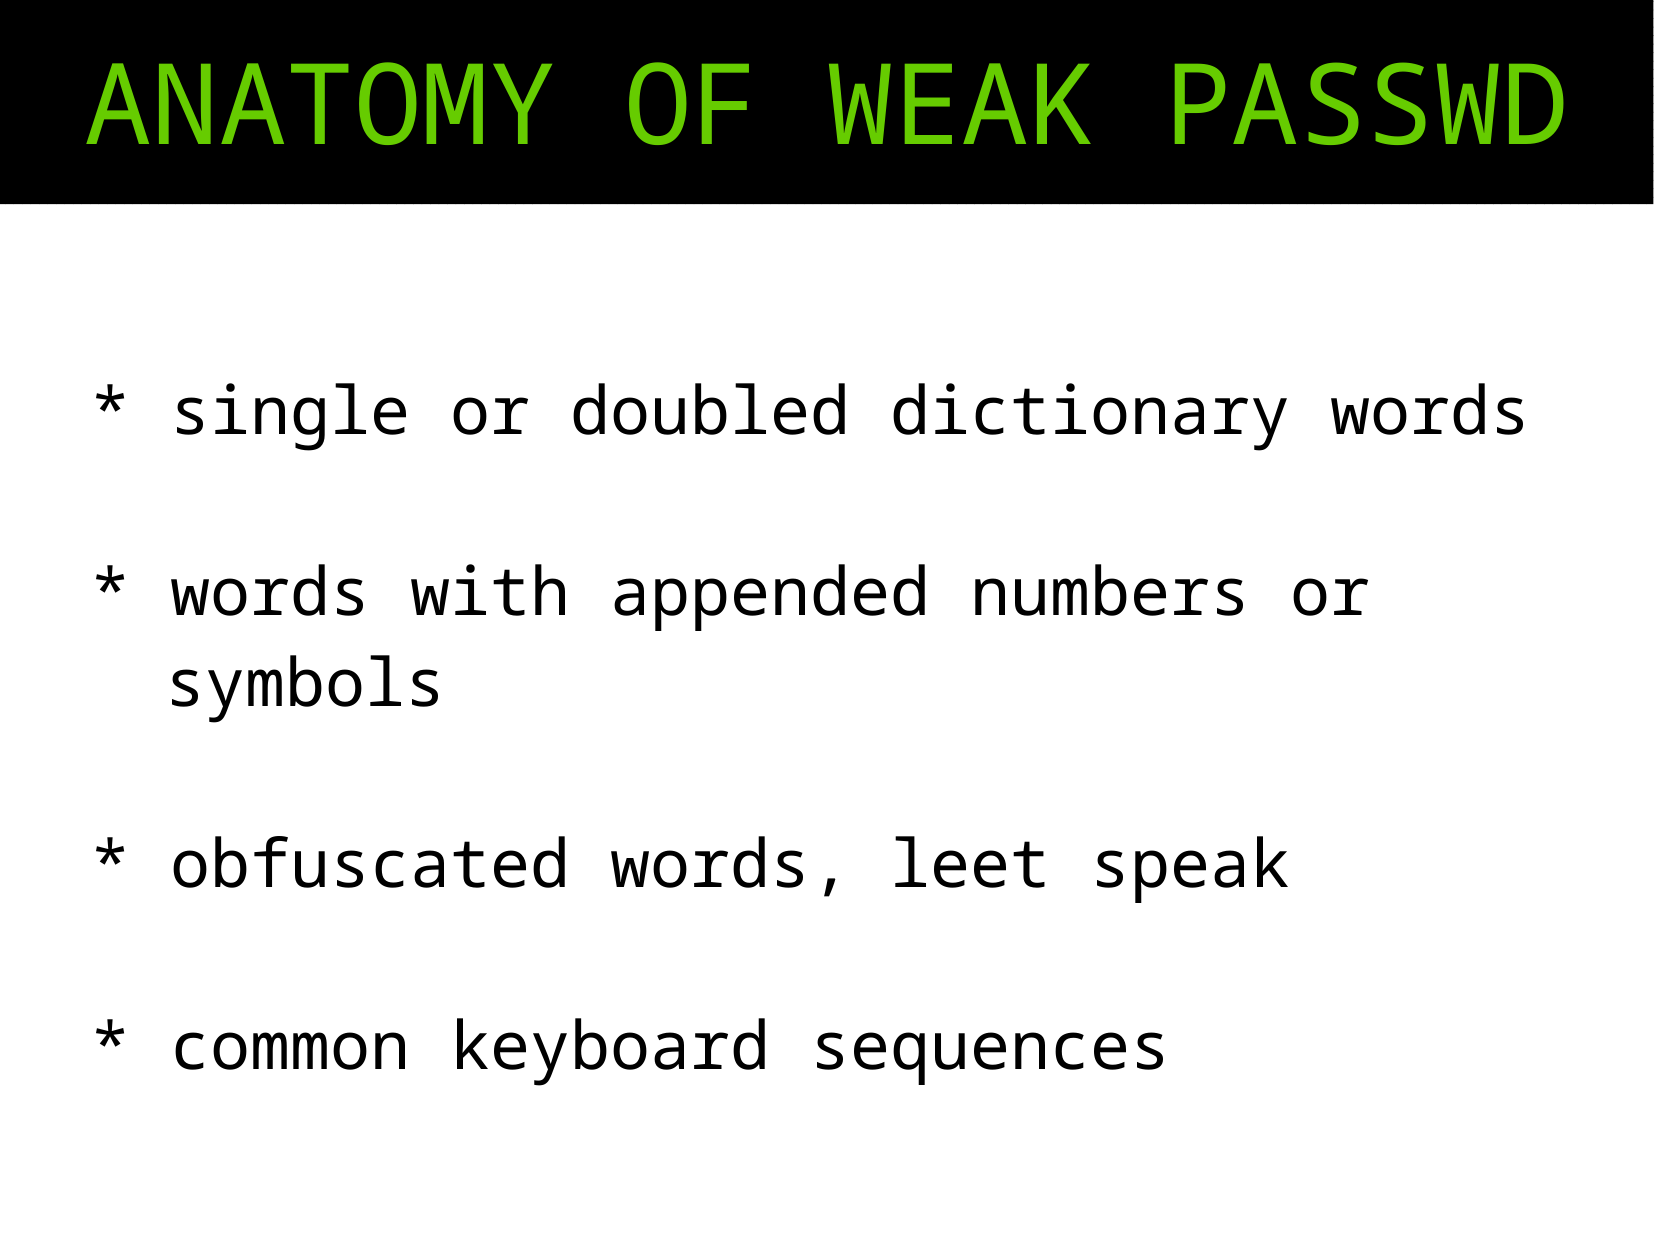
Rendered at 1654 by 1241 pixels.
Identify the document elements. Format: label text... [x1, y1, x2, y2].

title ANATOMY OF WEAK PASSWD [0, 0, 1654, 205]
subtitle * single or doubled dictionary words * words with appended numbers or symbols * obfuscated words, leet speak * common keyboard sequences [90, 305, 1621, 1146]
